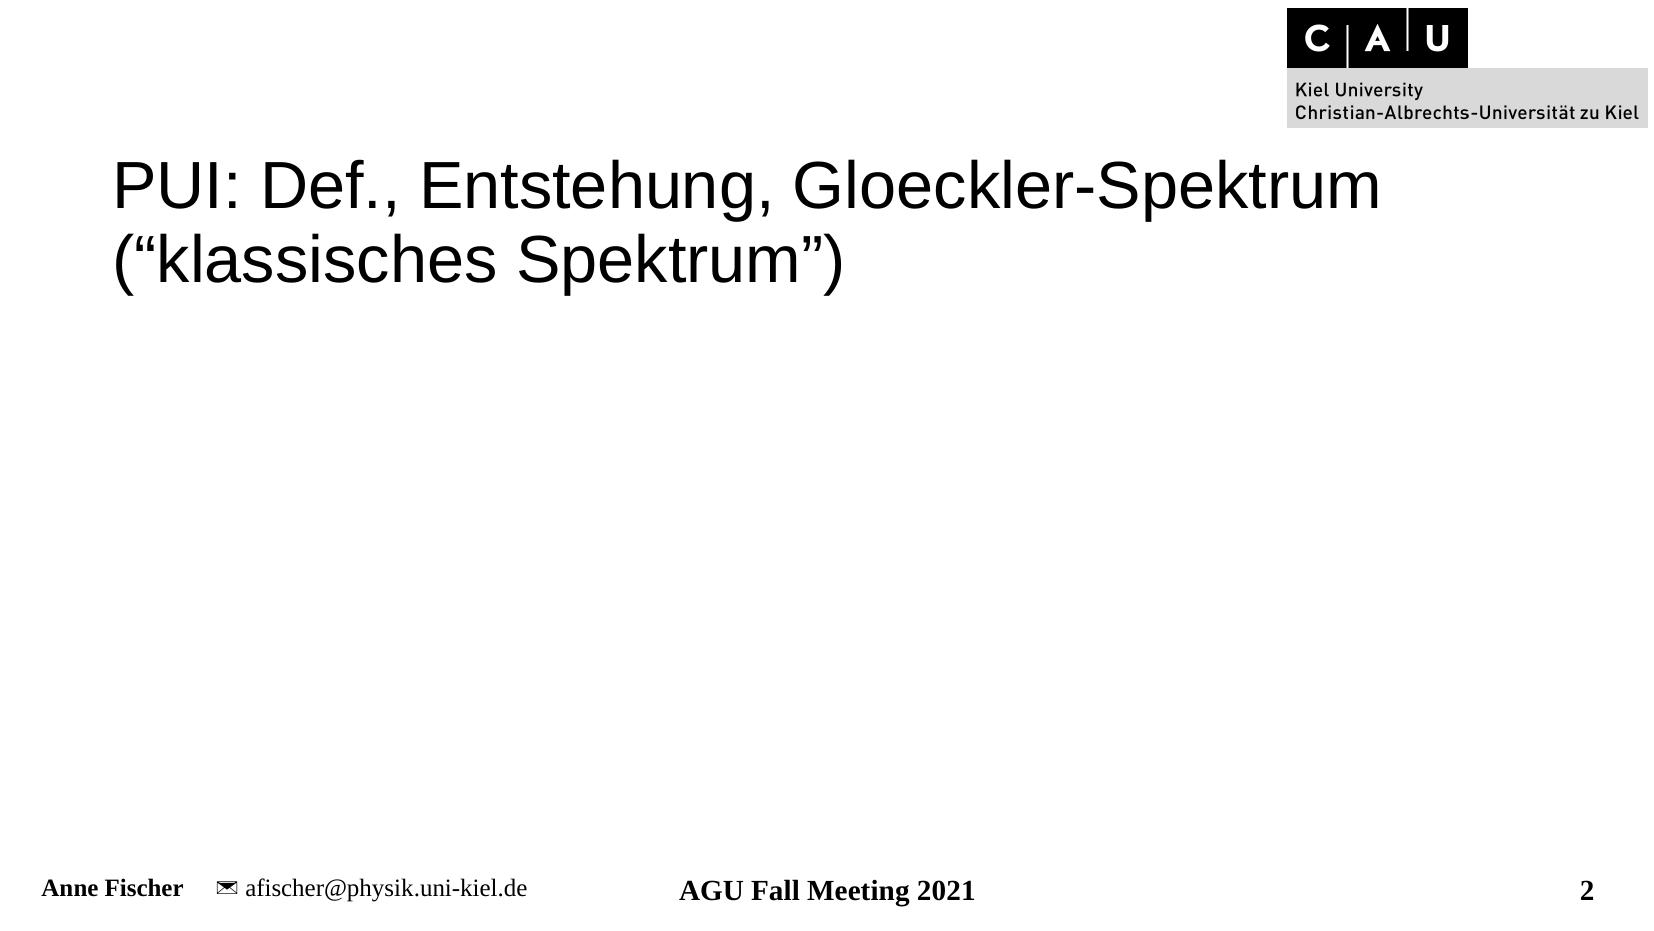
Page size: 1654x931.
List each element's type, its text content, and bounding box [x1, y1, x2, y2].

picture [1287, 8, 1648, 128]
list PUI: Def., Entstehung, Gloeckler-Spektrum (“klassisches Spektrum”) [41, 147, 1625, 845]
